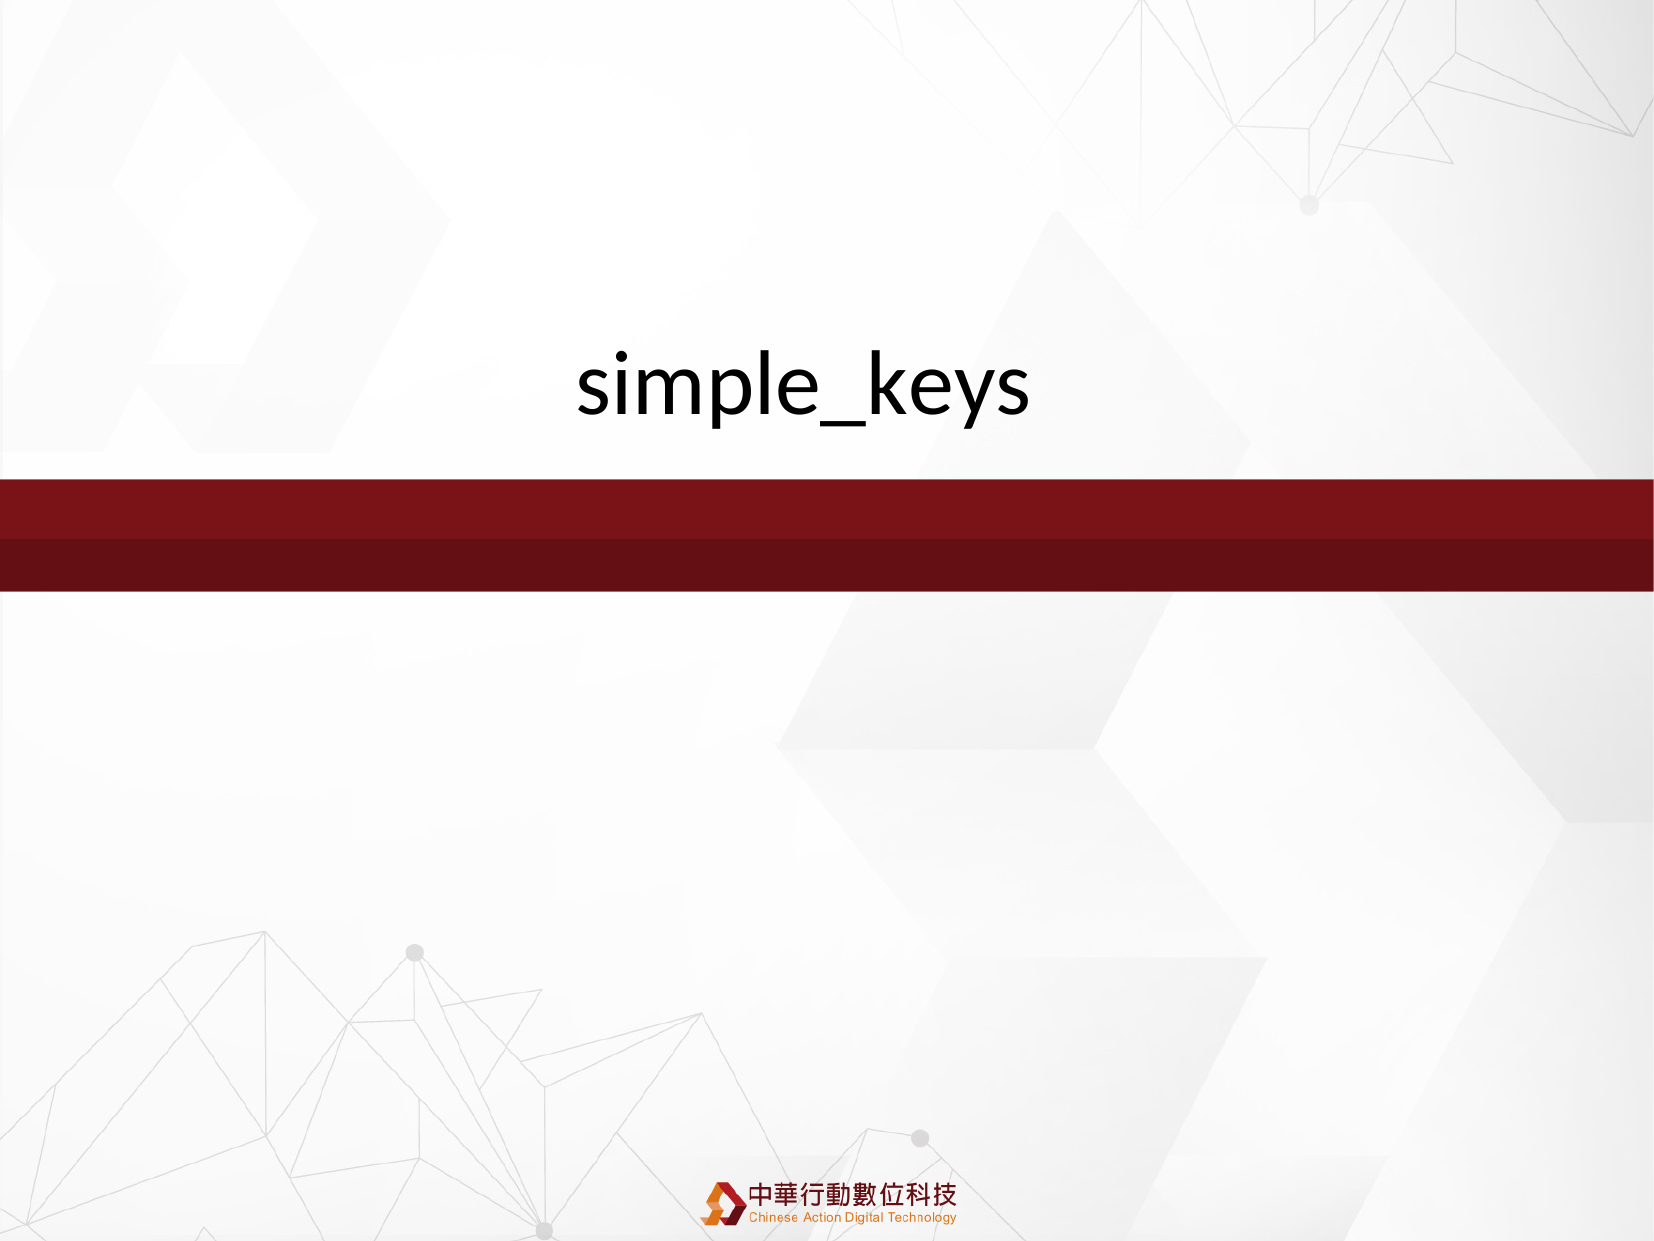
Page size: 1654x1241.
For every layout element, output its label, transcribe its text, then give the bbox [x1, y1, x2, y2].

picture [0, 0, 1654, 1241]
title simple_keys [60, 287, 1549, 496]
